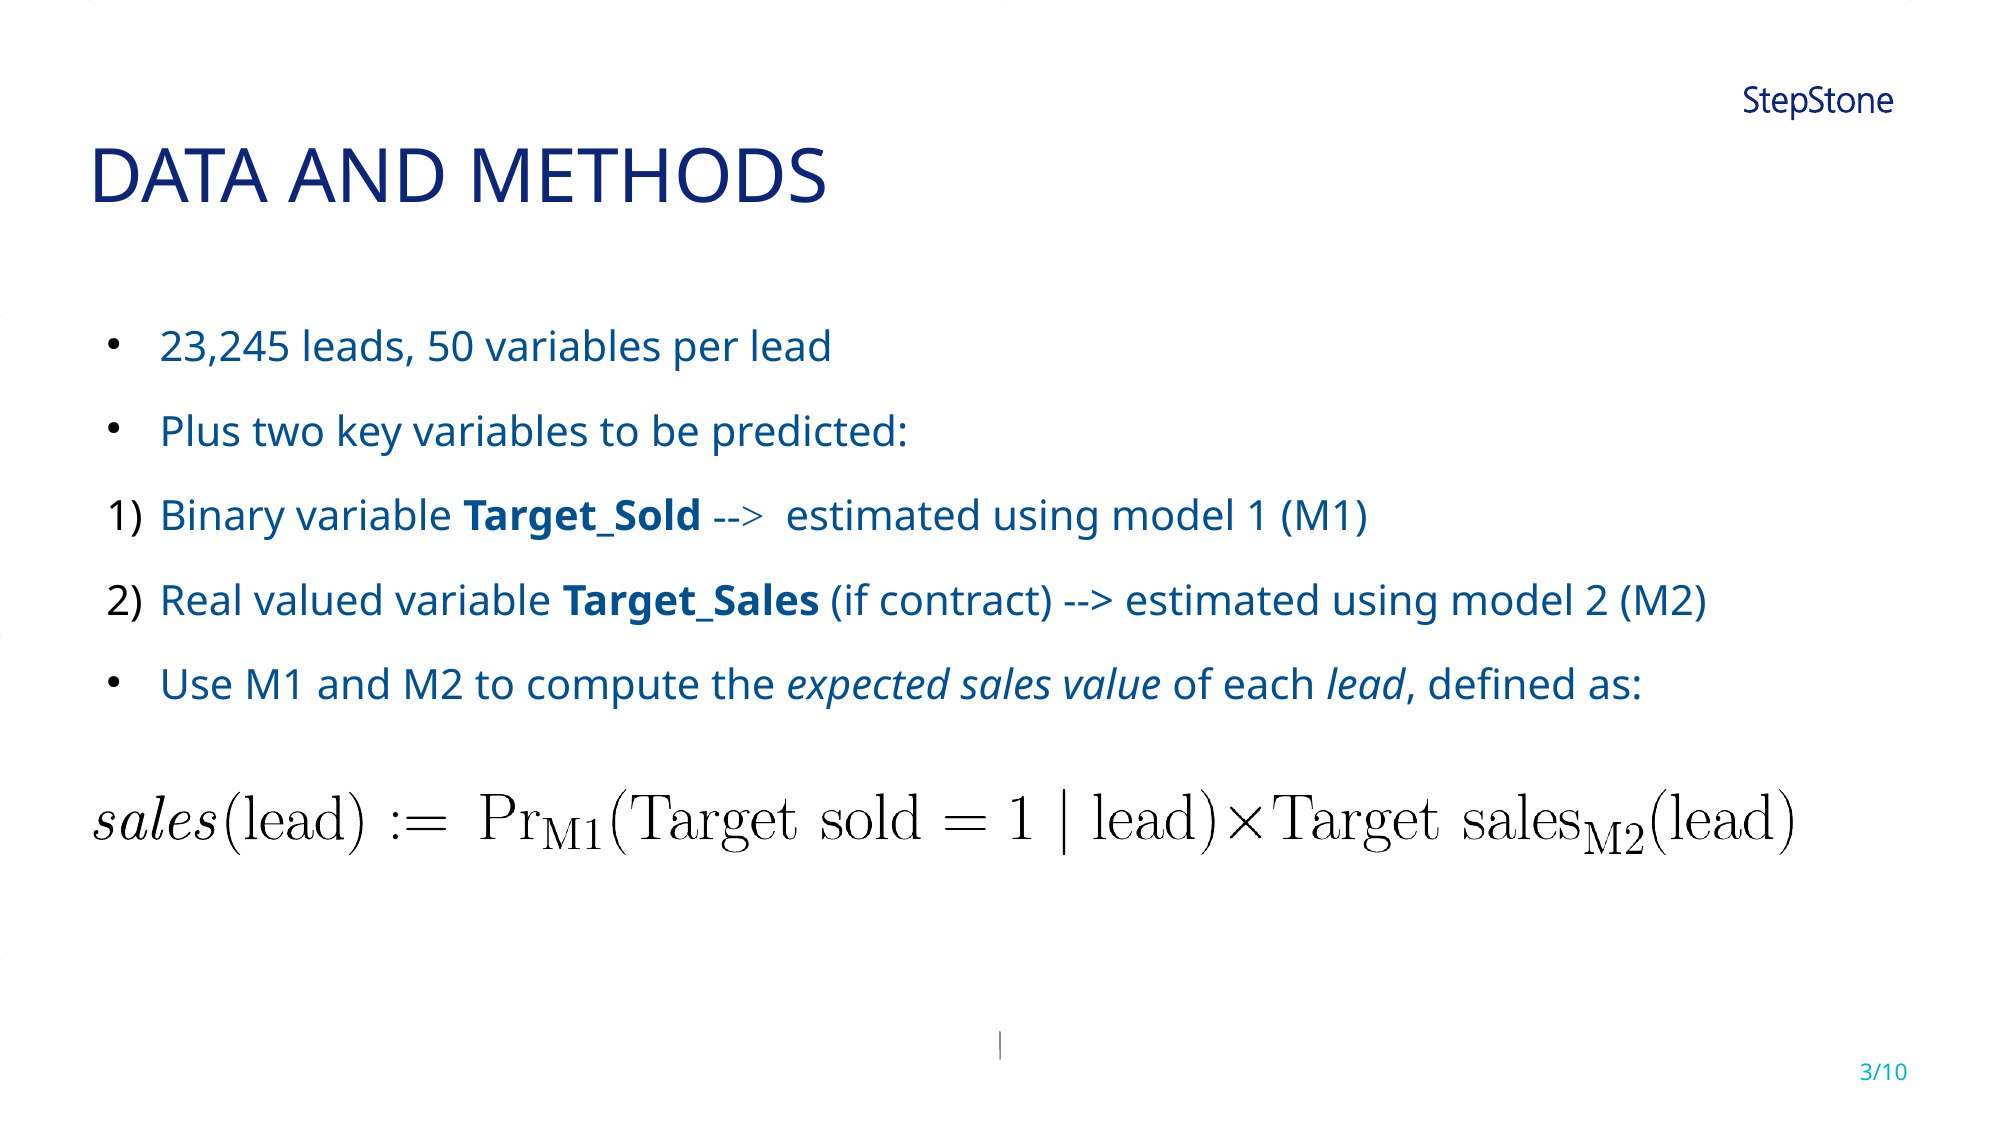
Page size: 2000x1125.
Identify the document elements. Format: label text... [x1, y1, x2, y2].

title DATA and MethodS [88, 137, 1662, 314]
list 23,245 leads, 50 variables per lead Plus two key variables to be predicted: Binary variable Target_Sold --> estimated using model 1 (M1) Real valued variable Target_Sales (if contract) --> estimated using model 2 (M2) Use M1 and M2 to compute the expected sales value of each lead, defined as: [88, 314, 1912, 959]
list 3/10 [1845, 1044, 1951, 1096]
picture [88, 791, 449, 856]
